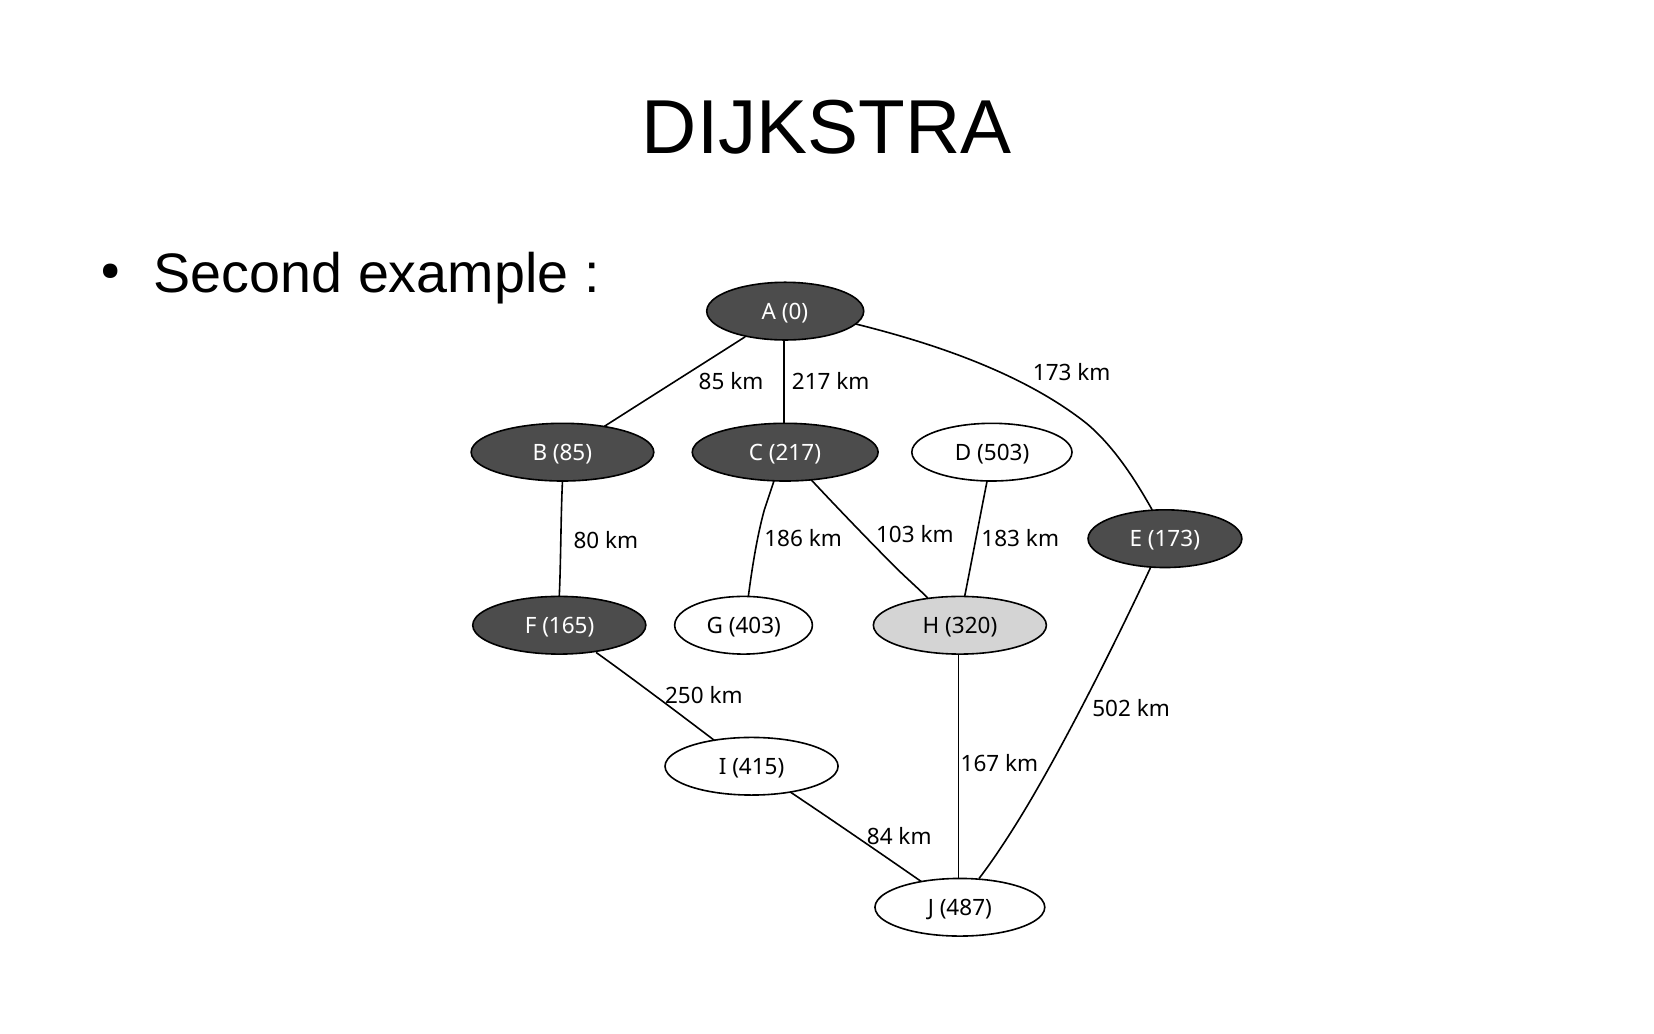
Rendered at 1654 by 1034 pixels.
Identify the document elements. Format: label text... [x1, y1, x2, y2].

title DIJKSTRA [82, 41, 1571, 214]
picture [460, 271, 1252, 948]
list Second example : [82, 241, 1571, 842]
